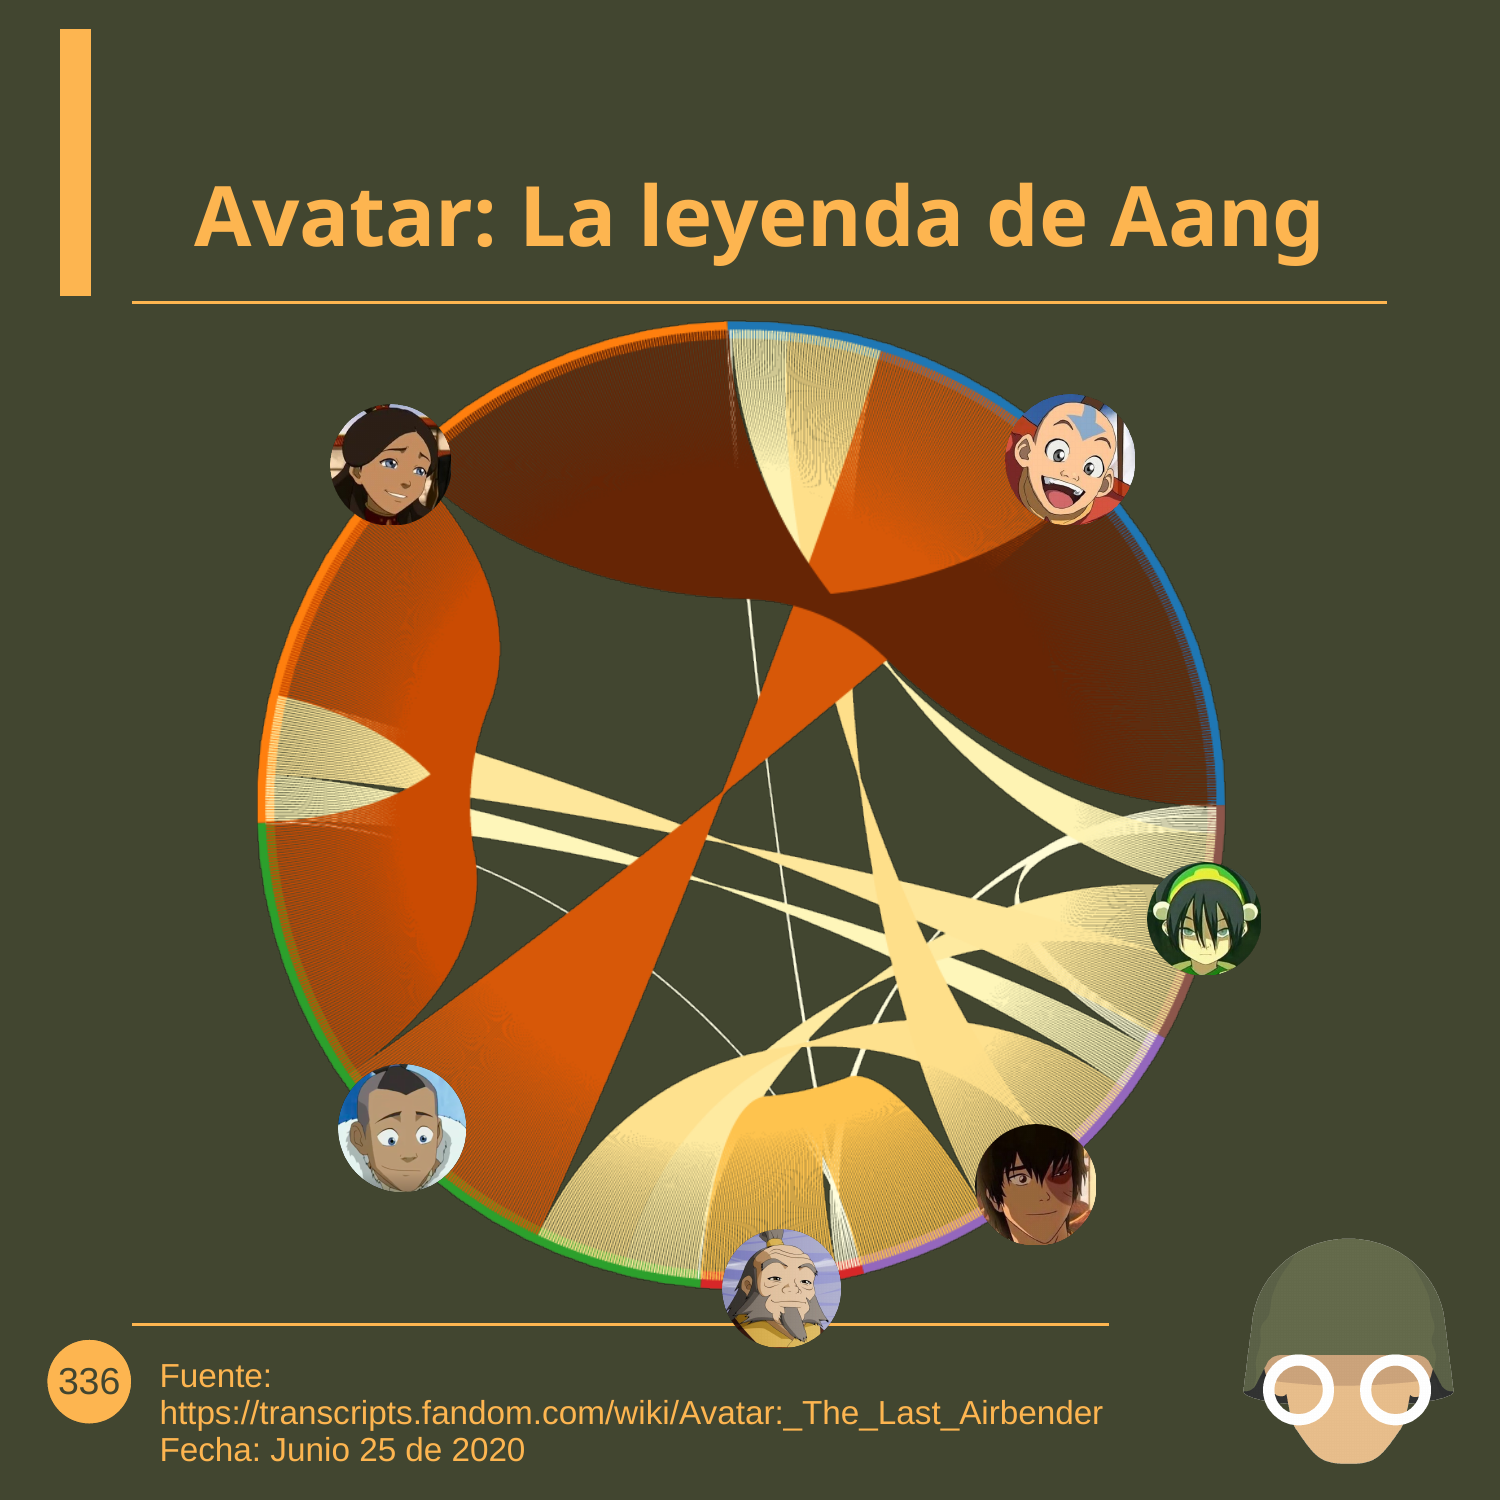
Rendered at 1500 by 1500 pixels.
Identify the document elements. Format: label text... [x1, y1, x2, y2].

picture [240, 300, 1485, 1500]
text_box Avatar: La leyenda de Aang [180, 150, 1486, 343]
